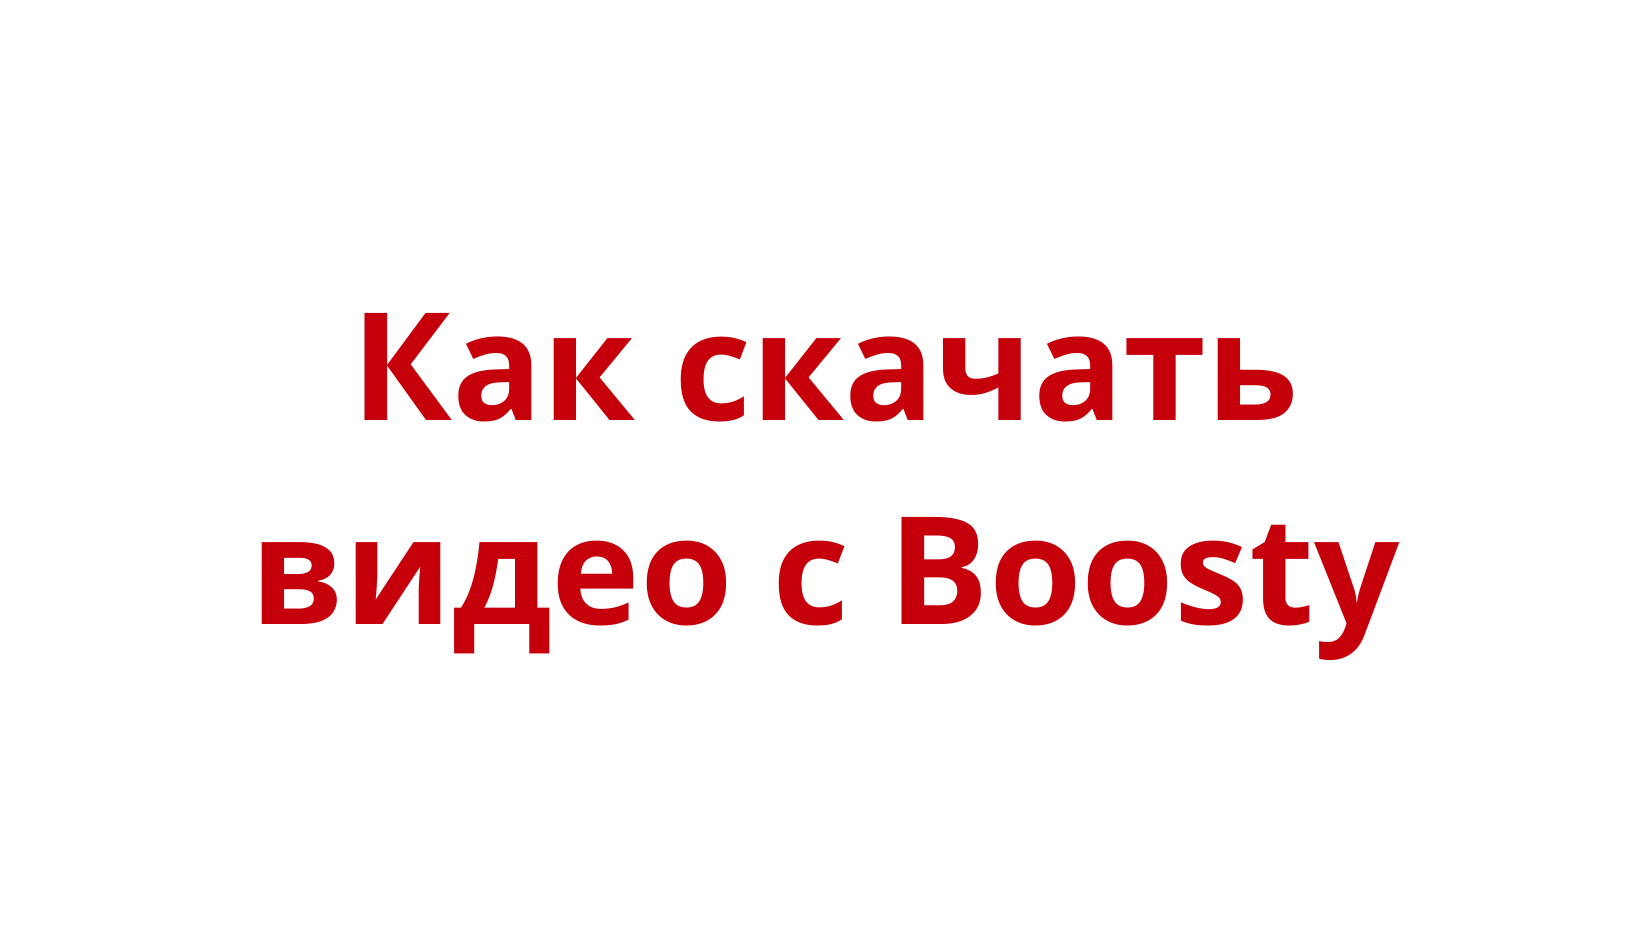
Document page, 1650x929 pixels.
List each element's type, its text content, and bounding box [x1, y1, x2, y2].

subtitle Как скачать видео с Boosty [0, 0, 1650, 929]
